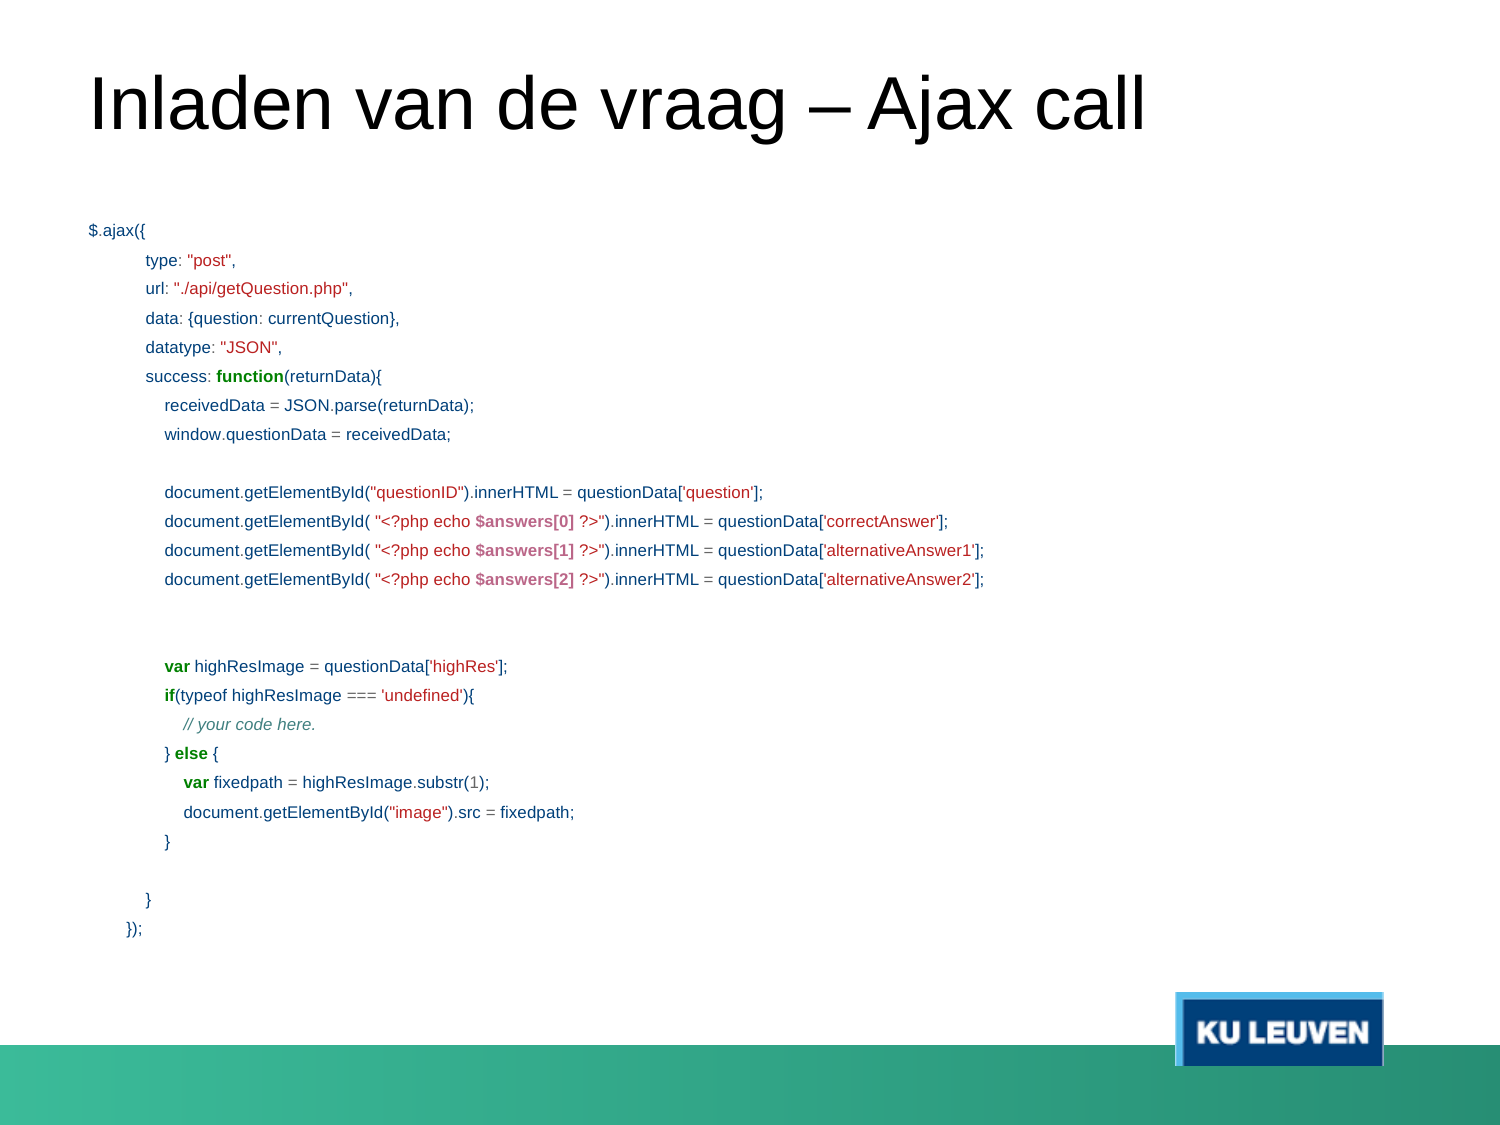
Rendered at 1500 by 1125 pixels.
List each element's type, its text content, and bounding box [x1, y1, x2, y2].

picture [1175, 992, 1384, 1066]
list $.ajax({ type: "post", url: "./api/getQuestion.php", data: {question: currentQuestion}, datatype: "JSON", success: function(returnData){ receivedData = JSON.parse(returnData); window.questionData = receivedData; document.getElementById("questionID").innerHTML = questionData['question']; document.getElementById( "<?php echo $answers[0] ?>").innerHTML = questionData['correctAnswer']; document.getElementById( "<?php echo $answers[1] ?>").innerHTML = questionData['alternativeAnswer1']; document.getElementById( "<?php echo $answers[2] ?>").innerHTML = questionData['alternativeAnswer2']; var highResImage = questionData['highRes']; if(typeof highResImage === 'undefined'){ // your code here. } else { var fixedpath = highResImage.substr(1); document.getElementById("image").src = fixedpath; } } }); [88, 221, 1456, 948]
title Inladen van de vraag – Ajax call [88, 29, 1456, 178]
